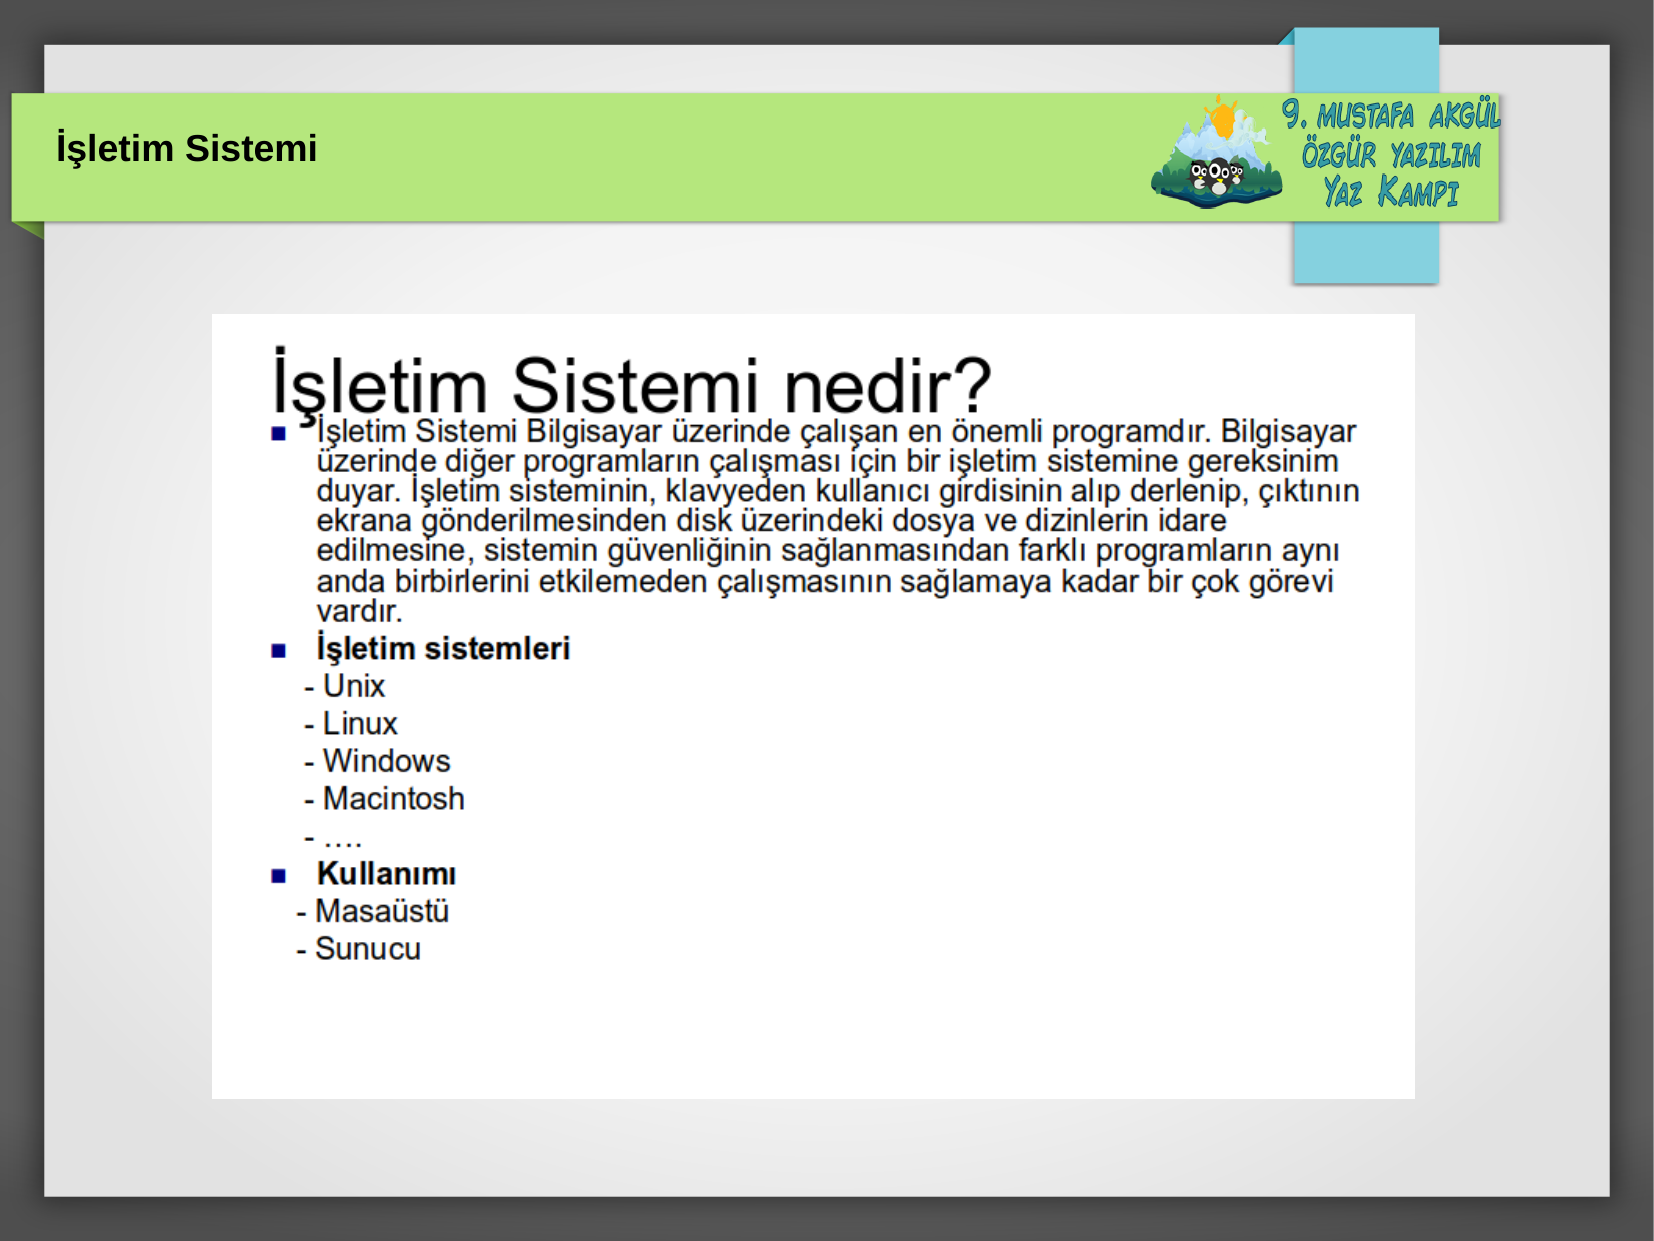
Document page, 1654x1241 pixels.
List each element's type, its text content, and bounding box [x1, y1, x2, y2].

picture [0, 0, 1654, 1241]
text_box İşletim Sistemi [41, 120, 1134, 220]
